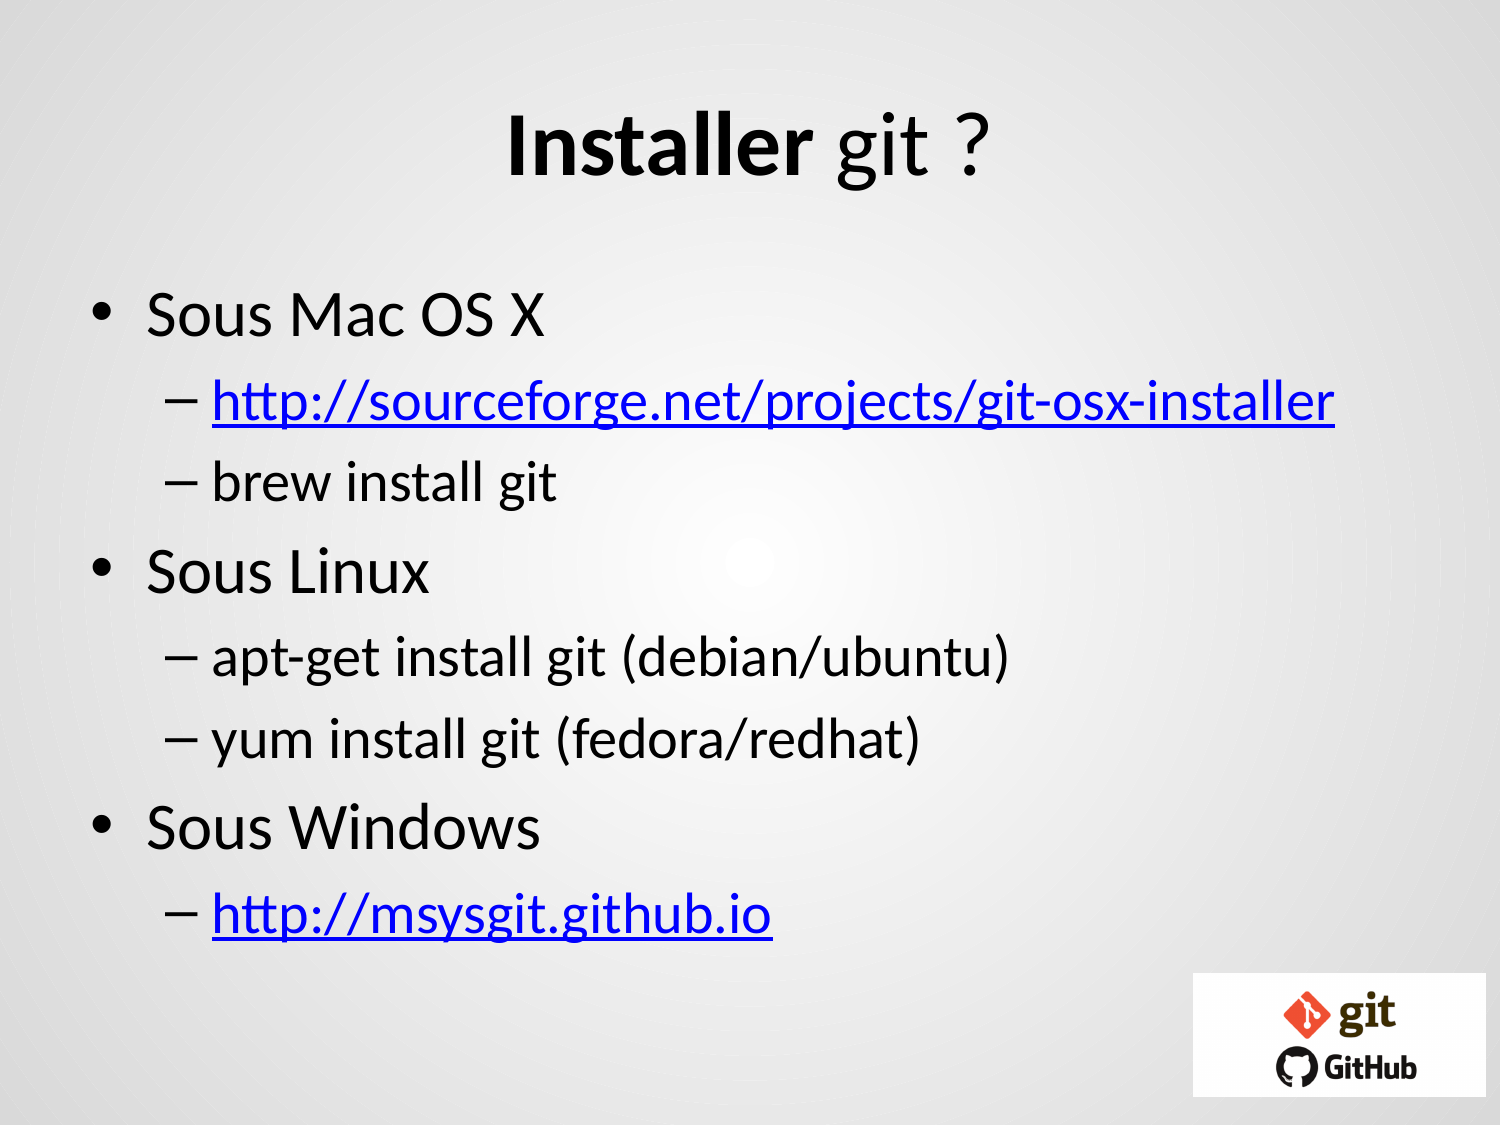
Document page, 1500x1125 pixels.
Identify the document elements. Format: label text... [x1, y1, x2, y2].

picture [1193, 973, 1486, 1097]
title Installer git ? [75, 45, 1425, 233]
list Sous Mac OS X http://sourceforge.net/projects/git-osx-installer brew install git Sous Linux apt-get install git (debian/ubuntu) yum install git (fedora/redhat) Sous Windows http://msysgit.github.io [75, 262, 1425, 1005]
